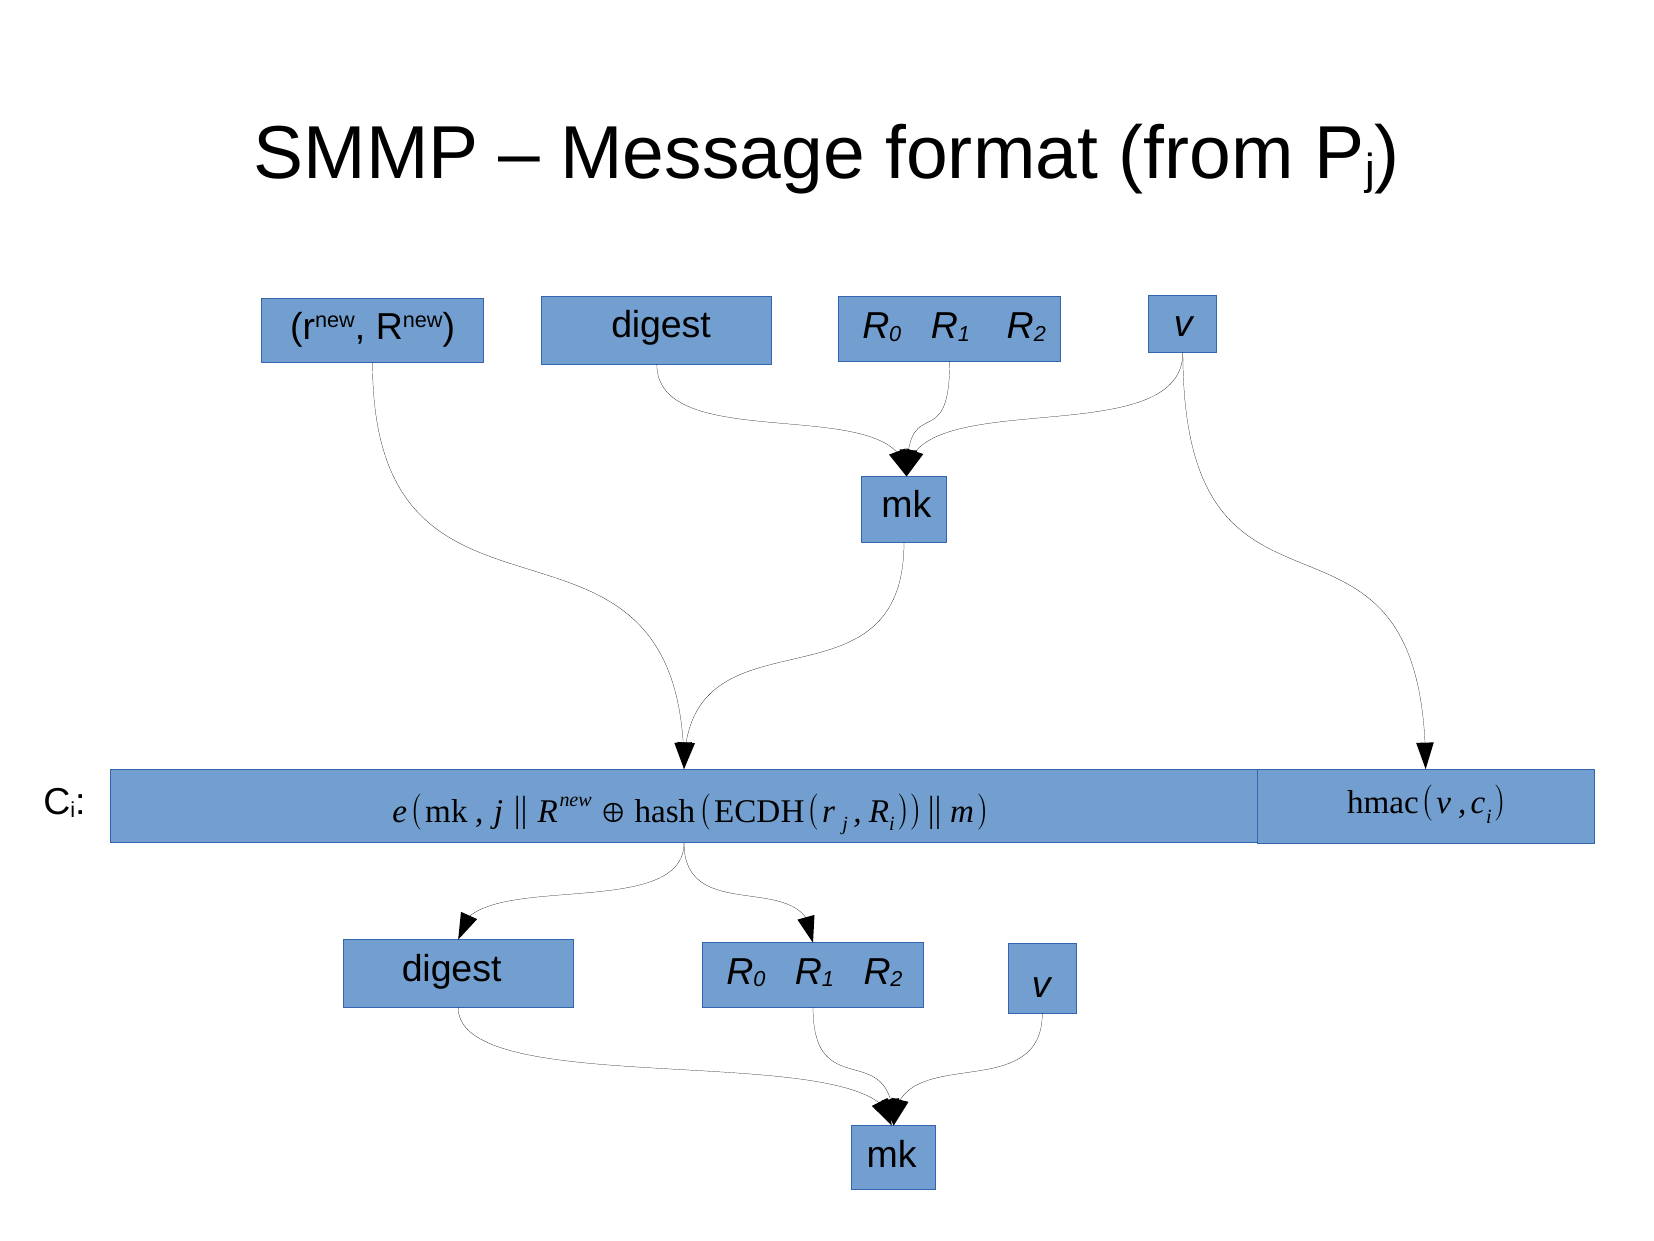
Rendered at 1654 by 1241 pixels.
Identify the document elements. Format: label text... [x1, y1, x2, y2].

text_box R0 [847, 296, 917, 367]
text_box [838, 296, 847, 362]
text_box [343, 939, 574, 1008]
text_box [861, 476, 947, 543]
text_box [702, 942, 711, 1008]
text_box [110, 769, 1595, 844]
chart [386, 787, 994, 835]
text_box v [1017, 956, 1066, 1014]
text_box R0 [711, 942, 780, 1013]
text_box v [1159, 295, 1208, 353]
text_box [918, 942, 924, 1008]
title SMMP – Message format (from Pj) [82, 49, 1571, 257]
text_box [1208, 295, 1217, 353]
text_box R2 [848, 942, 918, 1013]
text_box mk [866, 476, 947, 534]
text_box digest [596, 296, 726, 354]
text_box [851, 1125, 936, 1190]
text_box R2 [991, 296, 1061, 367]
text_box [541, 296, 772, 365]
text_box R1 [780, 942, 848, 1013]
text_box digest [387, 939, 517, 997]
text_box (rnew, Rnew) [275, 298, 471, 357]
text_box mk [851, 1125, 932, 1183]
text_box [261, 298, 484, 363]
text_box [985, 296, 991, 362]
text_box [1008, 943, 1077, 1014]
text_box Ci: [28, 773, 101, 843]
text_box [1148, 295, 1159, 353]
text_box R1 [917, 296, 985, 367]
chart [1339, 784, 1512, 828]
